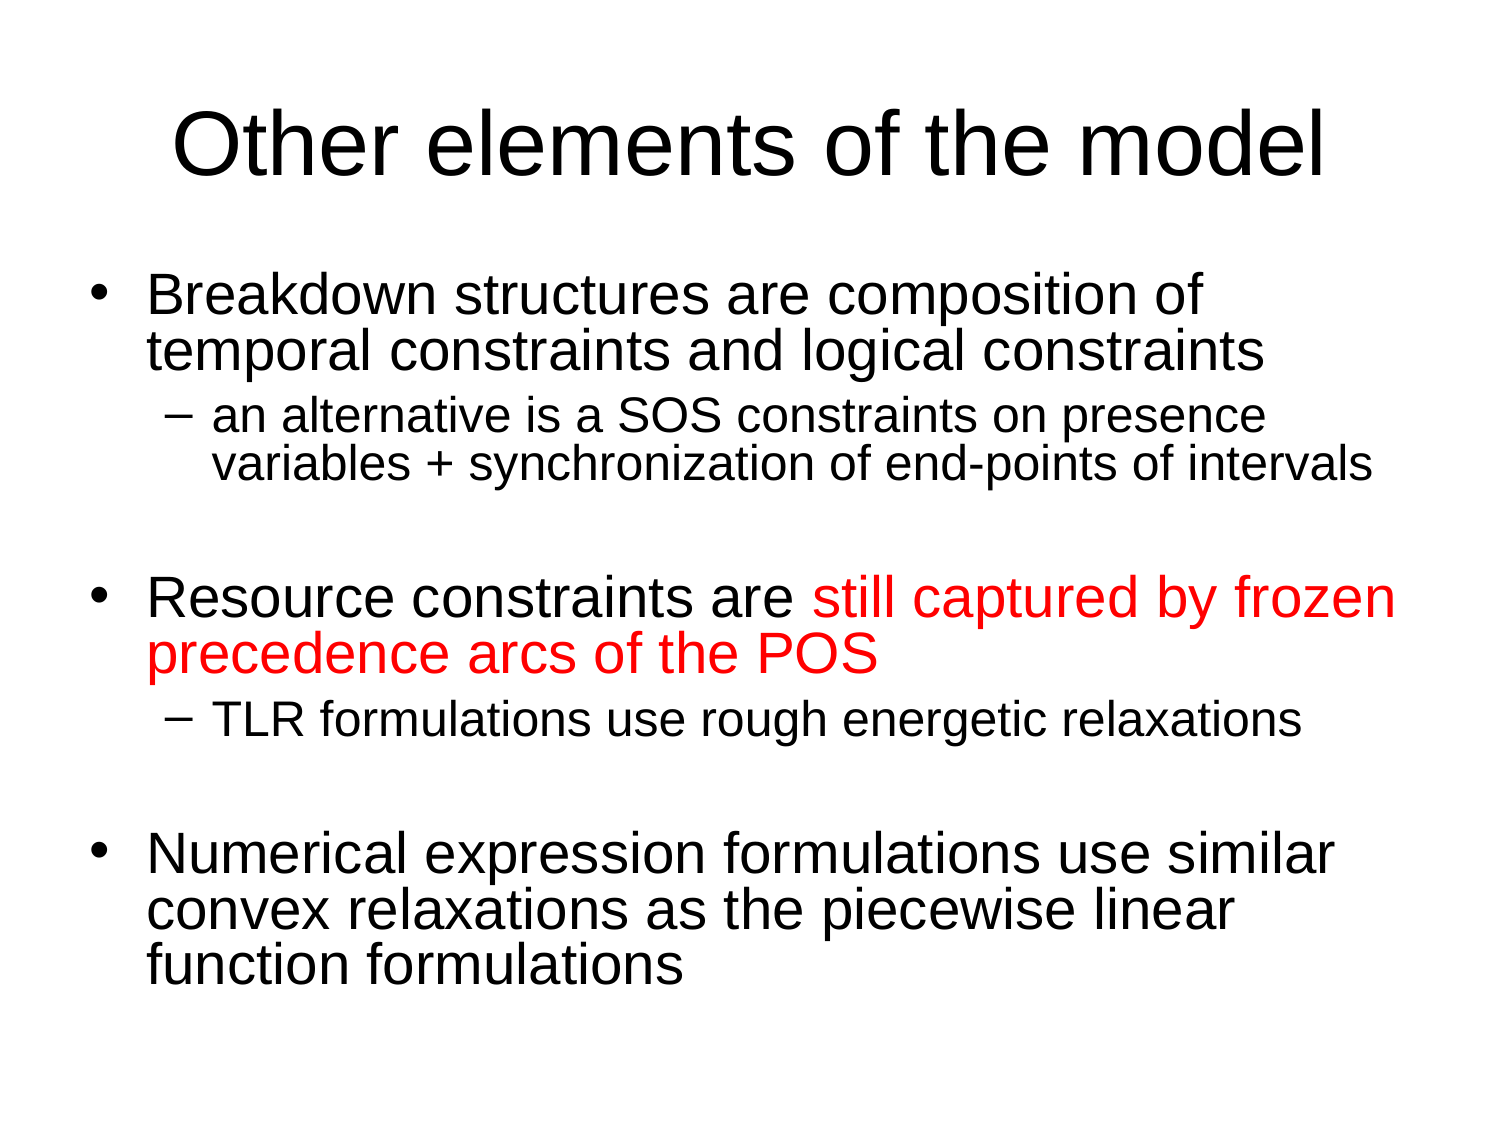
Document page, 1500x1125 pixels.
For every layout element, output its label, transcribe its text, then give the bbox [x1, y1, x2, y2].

title Other elements of the model [75, 45, 1426, 233]
list Breakdown structures are composition of temporal constraints and logical constraints an alternative is a SOS constraints on presence variables + synchronization of end-points of intervals Resource constraints are still captured by frozen precedence arcs of the POS TLR formulations use rough energetic relaxations Numerical expression formulations use similar convex relaxations as the piecewise linear function formulations [75, 262, 1426, 1005]
